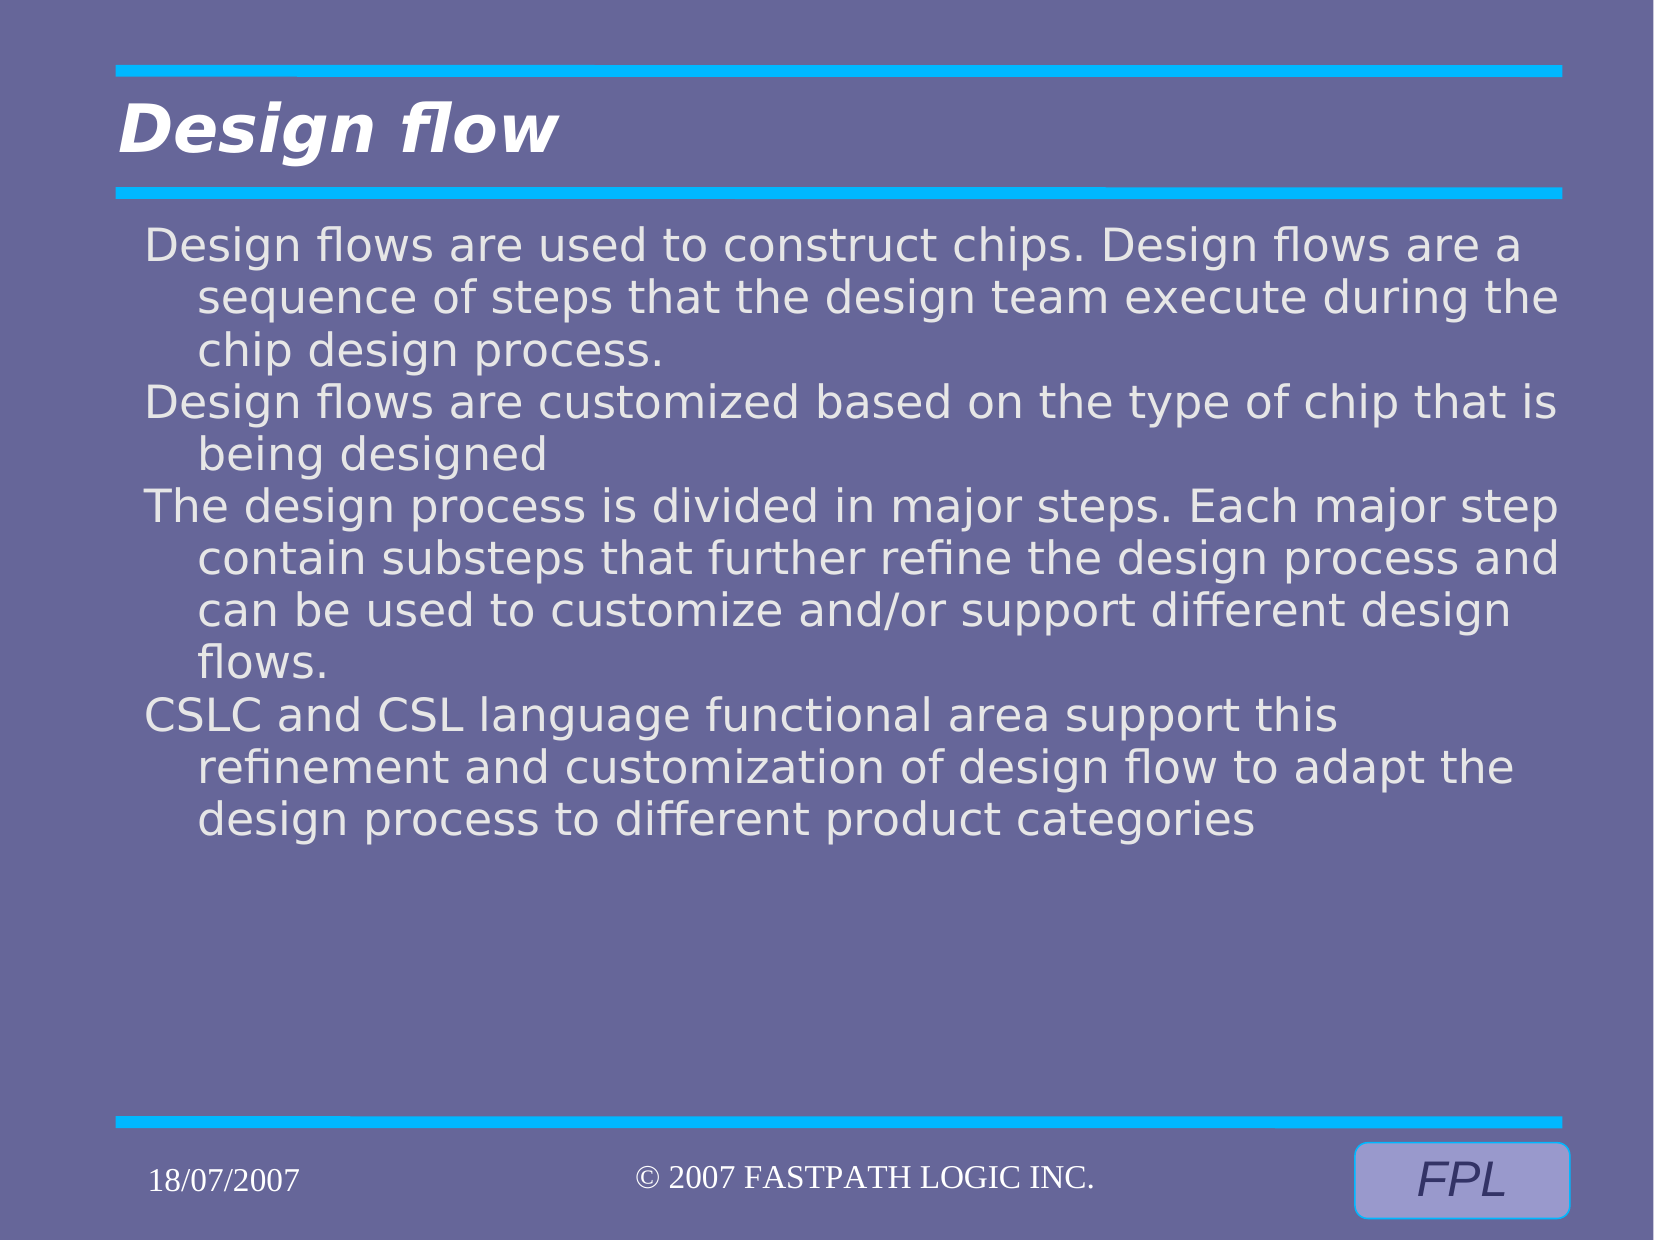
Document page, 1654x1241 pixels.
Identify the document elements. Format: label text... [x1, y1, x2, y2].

list Design flows are used to construct chips. Design flows are a sequence of steps that the design team execute during the chip design process. Design flows are customized based on the type of chip that is being designed The design process is divided in major steps. Each major step contain substeps that further refine the design process and can be used to customize and/or support different design flows. CSLC and CSL language functional area support this refinement and customization of design flow to adapt the design process to different product categories [126, 219, 1566, 1132]
title Design flow [118, 41, 1531, 219]
